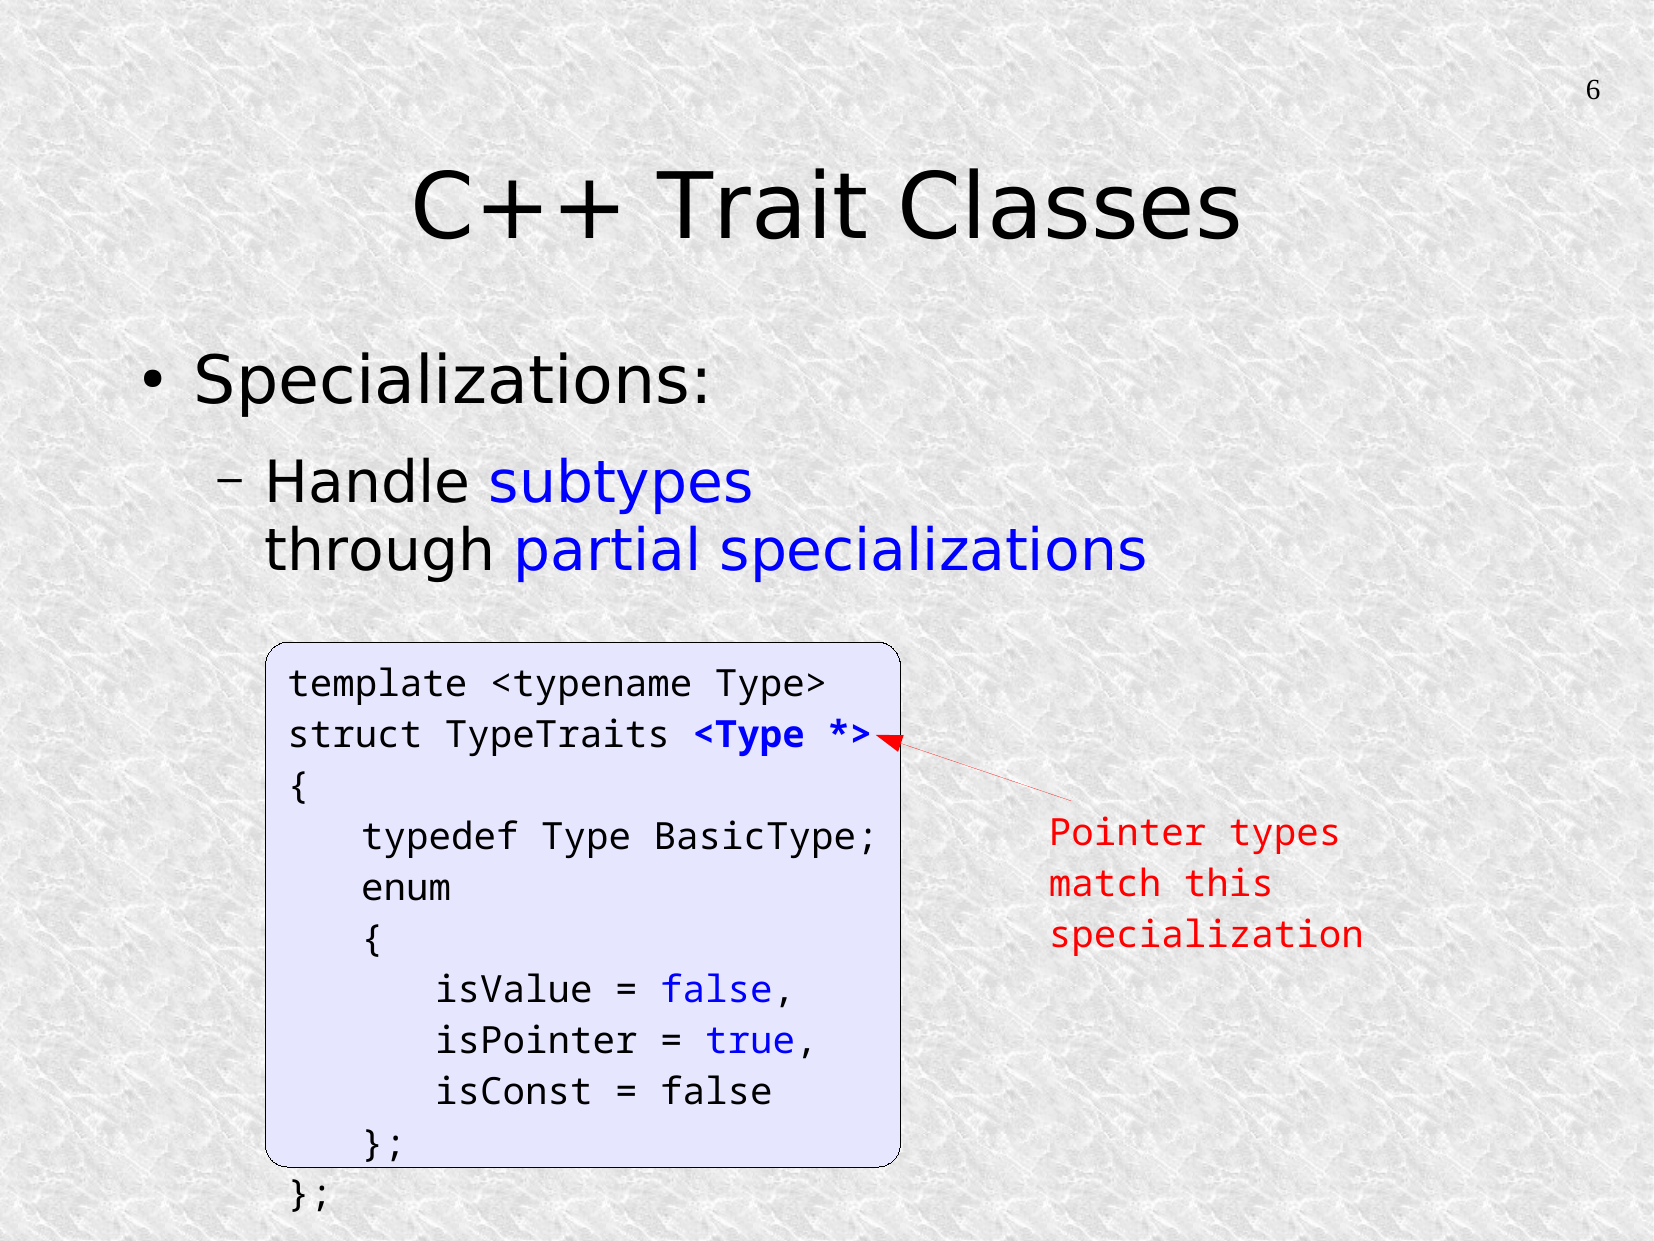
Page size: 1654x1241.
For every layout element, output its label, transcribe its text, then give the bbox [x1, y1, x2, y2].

title C++ Trait Classes [121, 102, 1534, 310]
picture [0, 0, 1654, 1241]
list Specializations: Handle subtypes through partial specializations [123, 341, 1563, 1149]
text_box Pointer types match this specialization [1049, 805, 1365, 937]
text_box template <typename Type> struct TypeTraits <Type *> { typedef Type BasicType; enum { isValue = false, isPointer = true, isConst = false }; }; [287, 656, 879, 1137]
text_box [265, 1149, 900, 1168]
